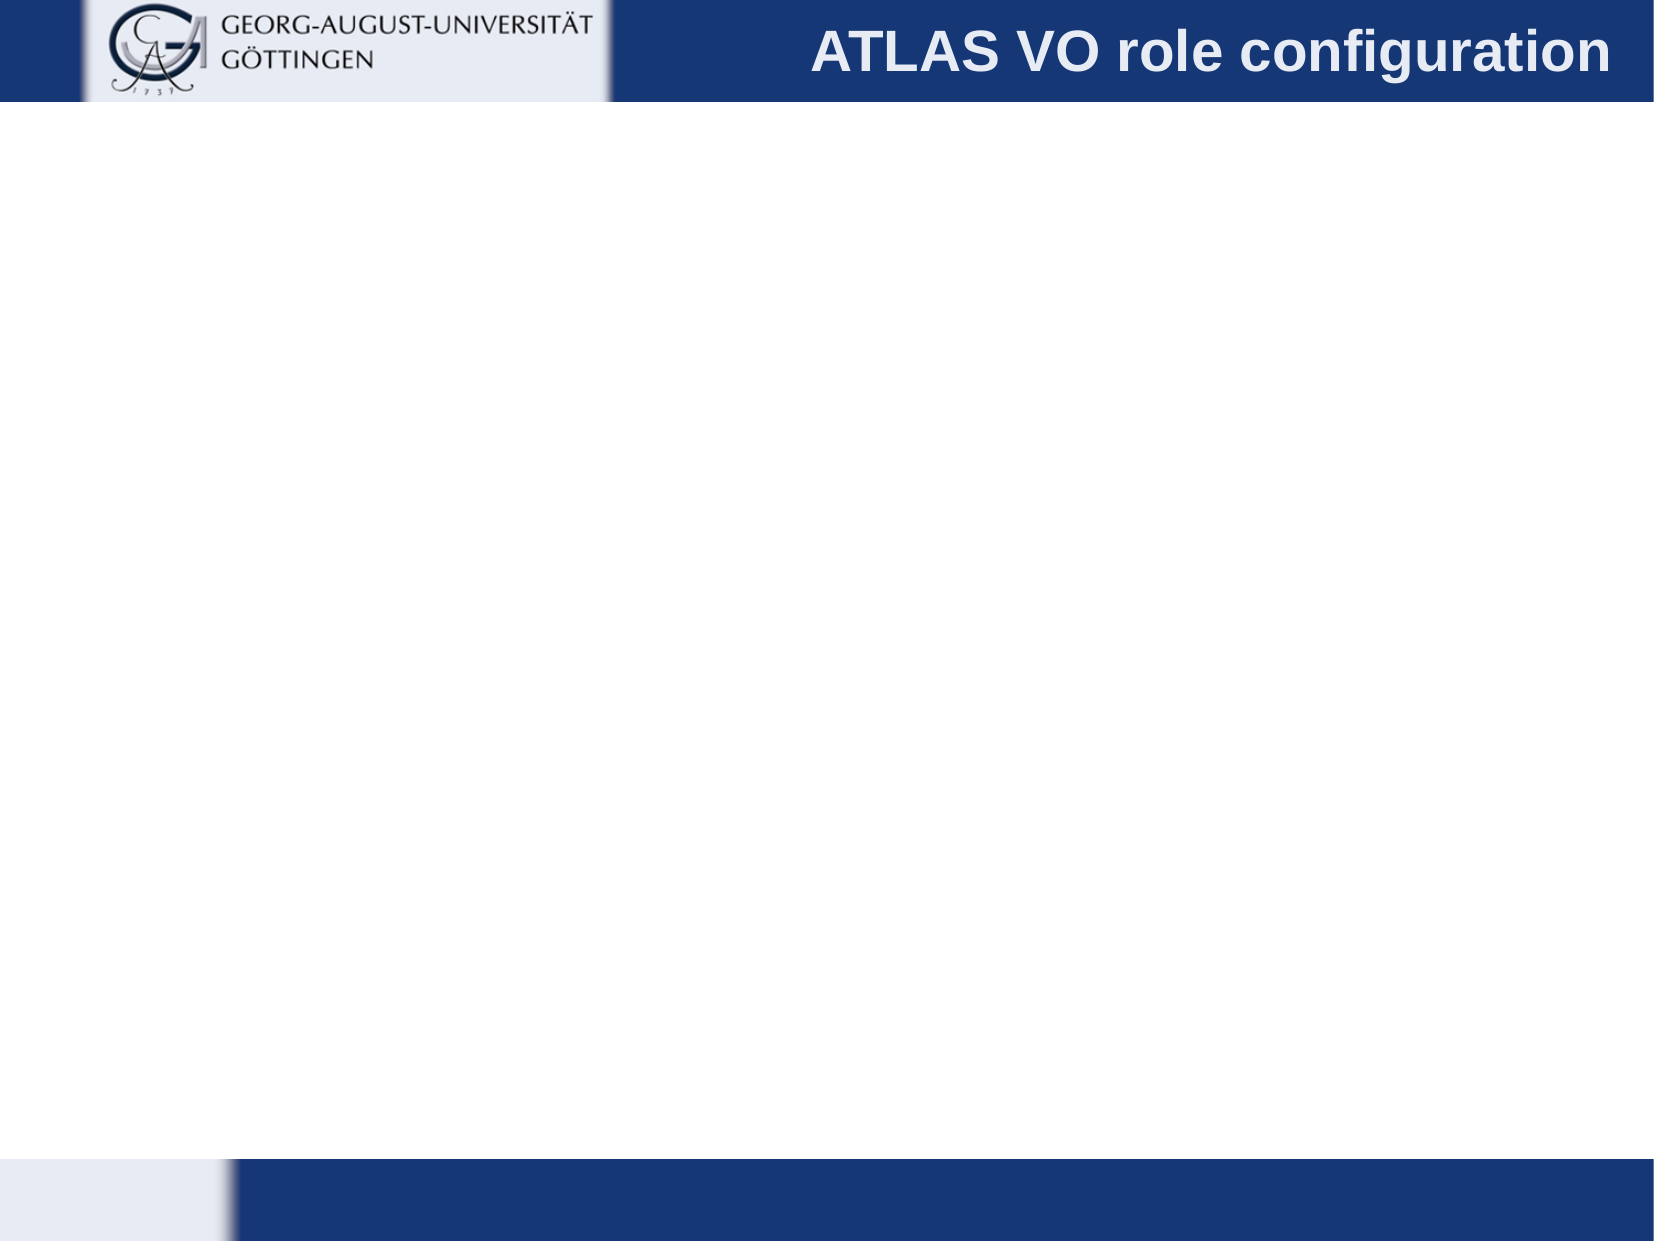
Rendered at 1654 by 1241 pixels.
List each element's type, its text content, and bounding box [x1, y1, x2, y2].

title ATLAS VO role configuration [637, 0, 1613, 100]
picture [0, 1159, 1654, 1241]
picture [0, 0, 1654, 102]
